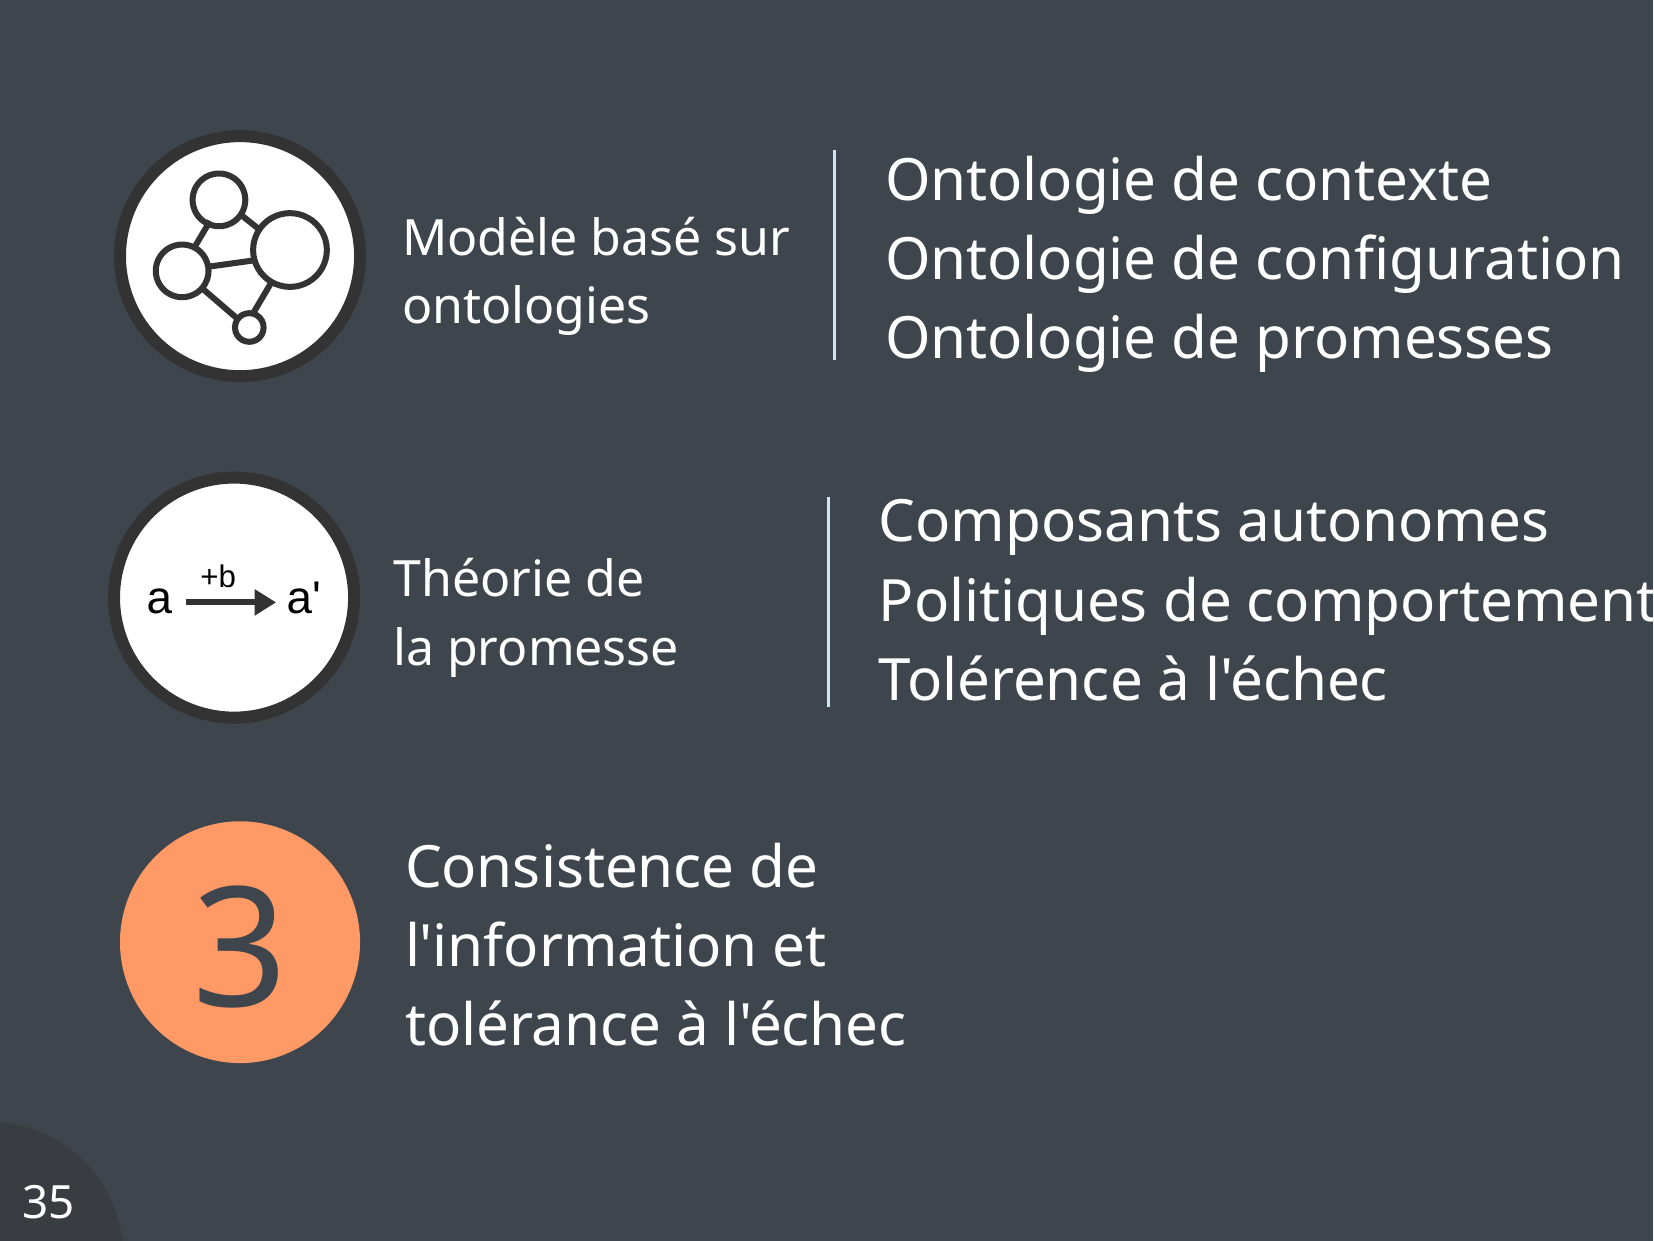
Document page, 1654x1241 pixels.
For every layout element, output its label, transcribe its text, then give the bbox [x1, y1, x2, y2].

title Ontologie de contexte Ontologie de configuration Ontologie de promesses [885, 135, 1653, 379]
text_box 3 [120, 821, 361, 1064]
text_box a a' [114, 477, 355, 718]
text_box [120, 136, 361, 377]
text_box Théorie de la promesse [378, 535, 682, 663]
text_box +b [185, 551, 252, 602]
text_box Modèle basé sur ontologies [387, 194, 789, 322]
title Consistence de l'information et tolérance à l'échec [405, 822, 1472, 1066]
title Composants autonomes Politiques de comportement Tolérence à l'échec [879, 477, 1653, 720]
